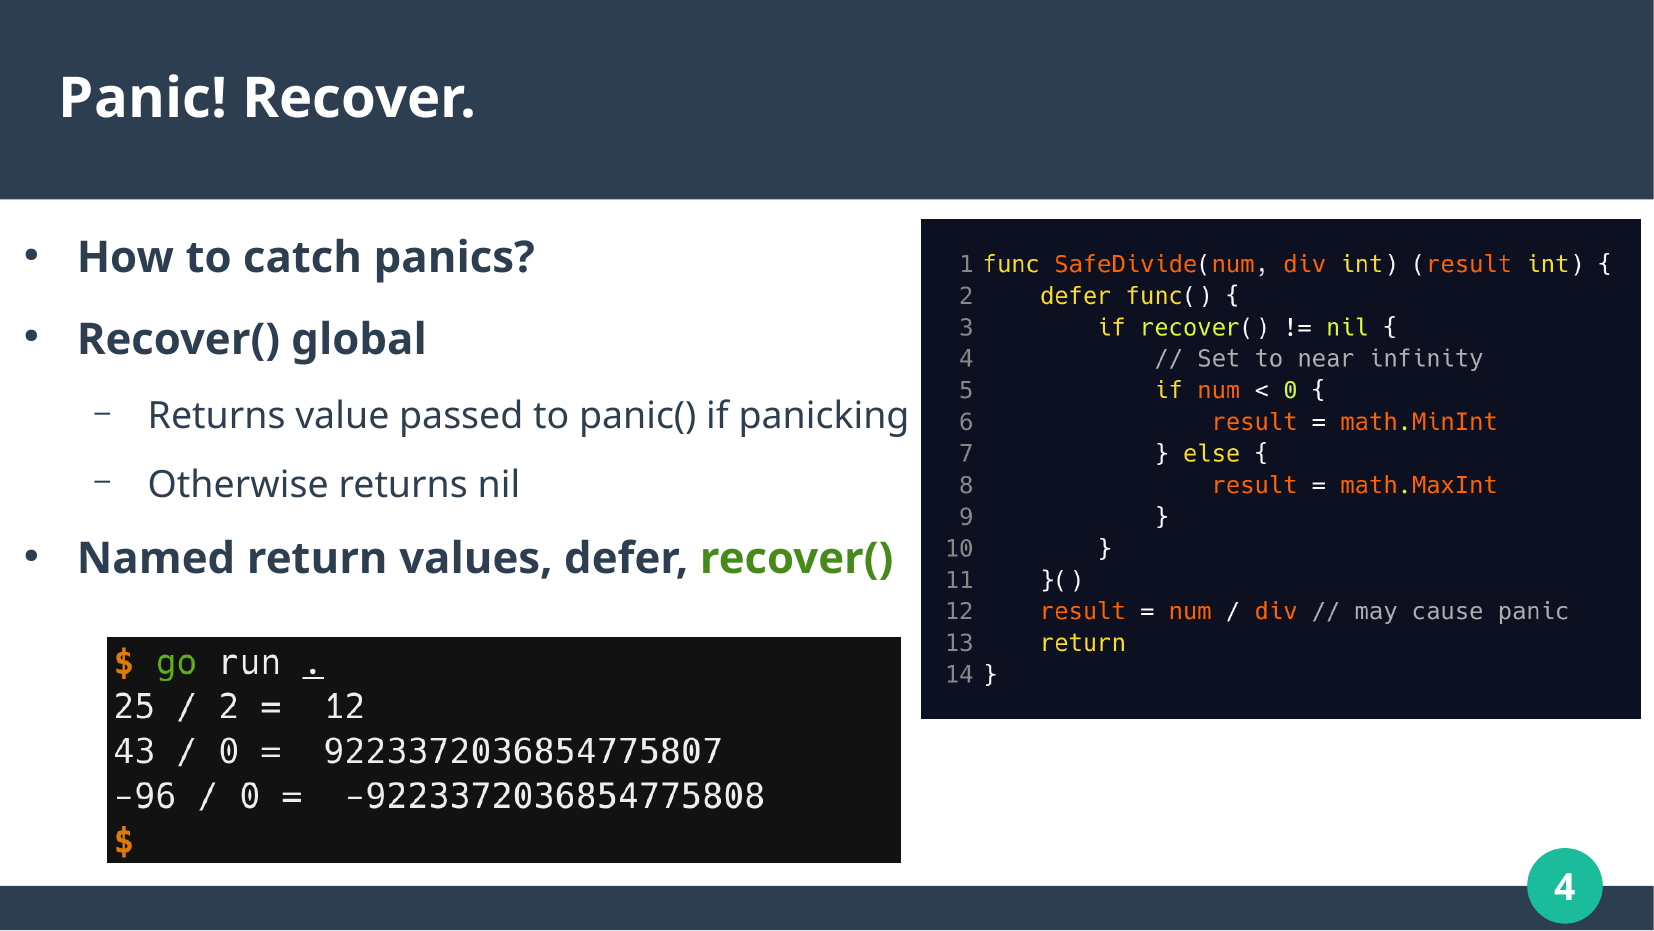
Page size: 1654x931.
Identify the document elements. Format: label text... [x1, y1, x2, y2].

title Panic! Recover. [59, 37, 1595, 155]
picture [107, 637, 901, 863]
list How to catch panics? Recover() global Returns value passed to panic() if panicking Otherwise returns nil Named return values, defer, recover() [5, 225, 1035, 846]
picture [920, 219, 1641, 719]
